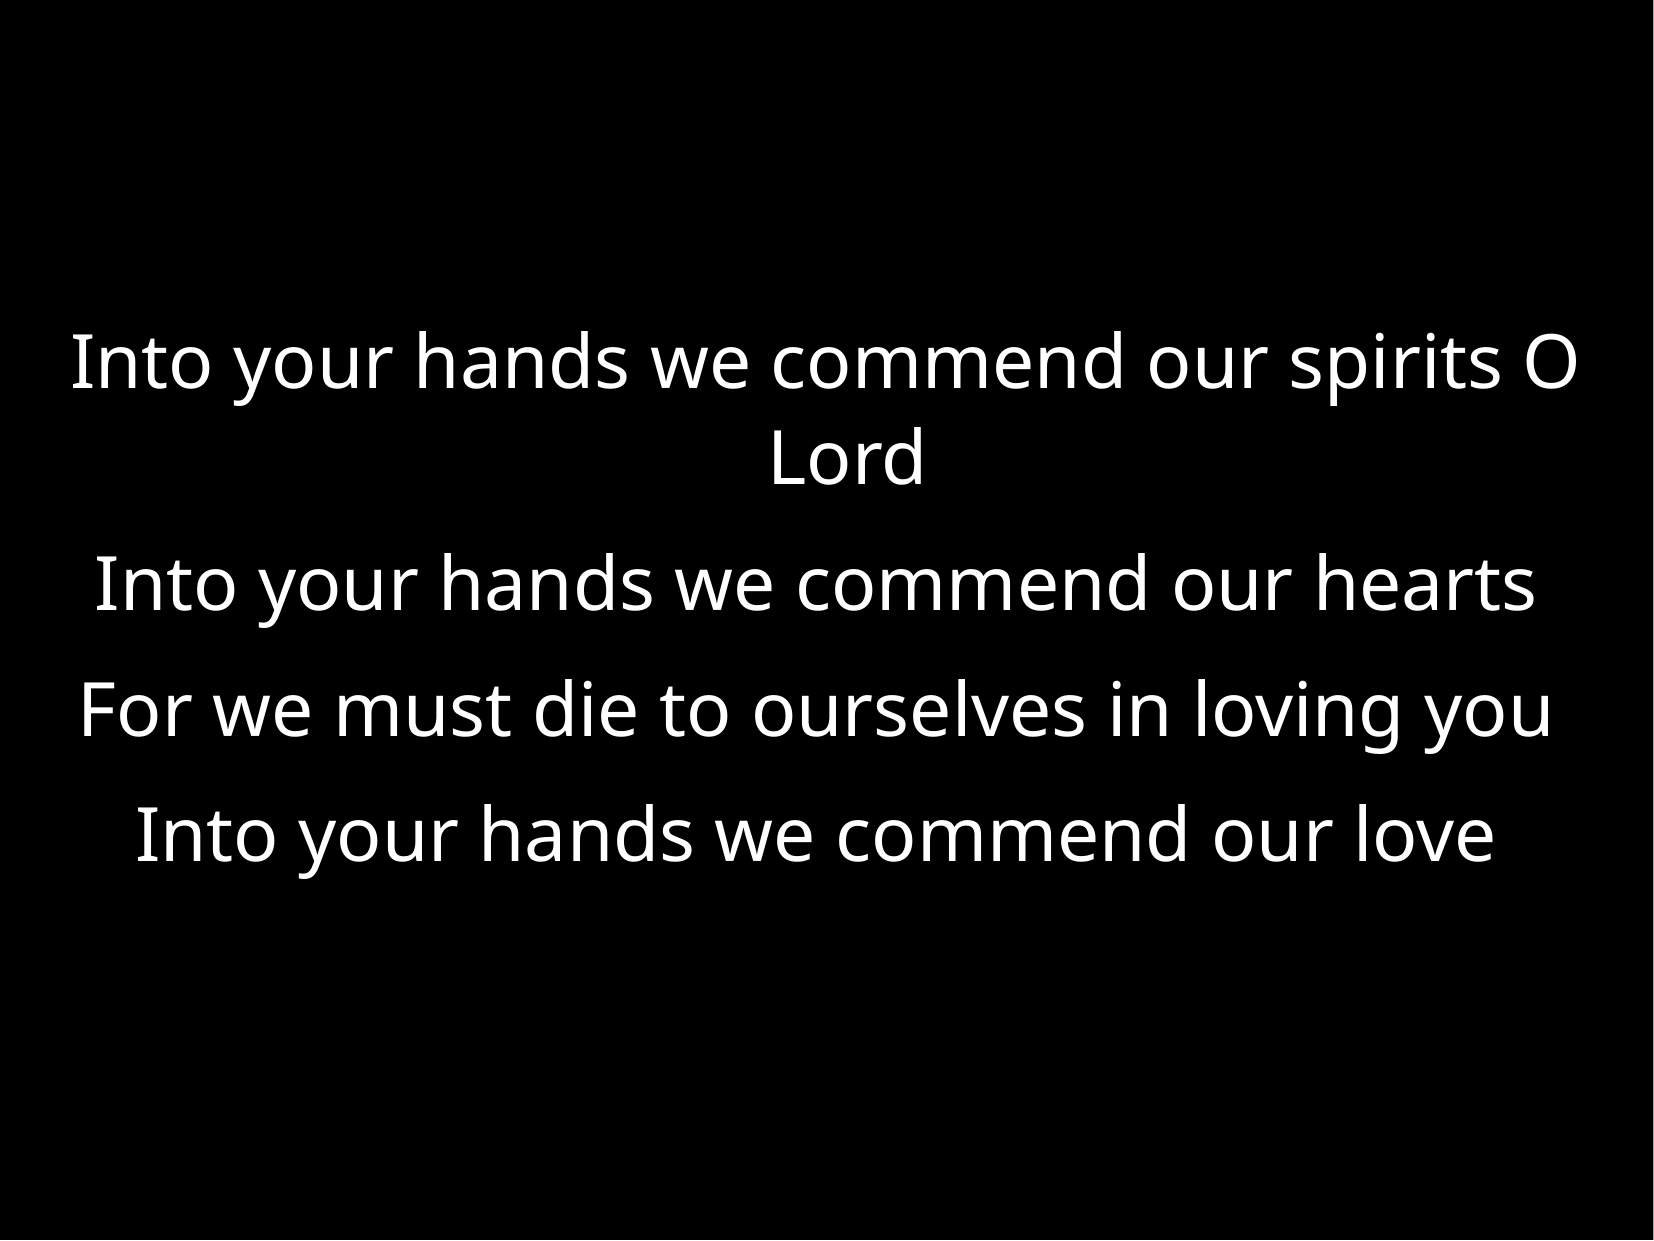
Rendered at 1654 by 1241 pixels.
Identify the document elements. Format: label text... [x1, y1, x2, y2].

list Into your hands we commend our spirits O Lord Into your hands we commend our hearts For we must die to ourselves in loving you Into your hands we commend our love [0, 307, 1653, 1026]
